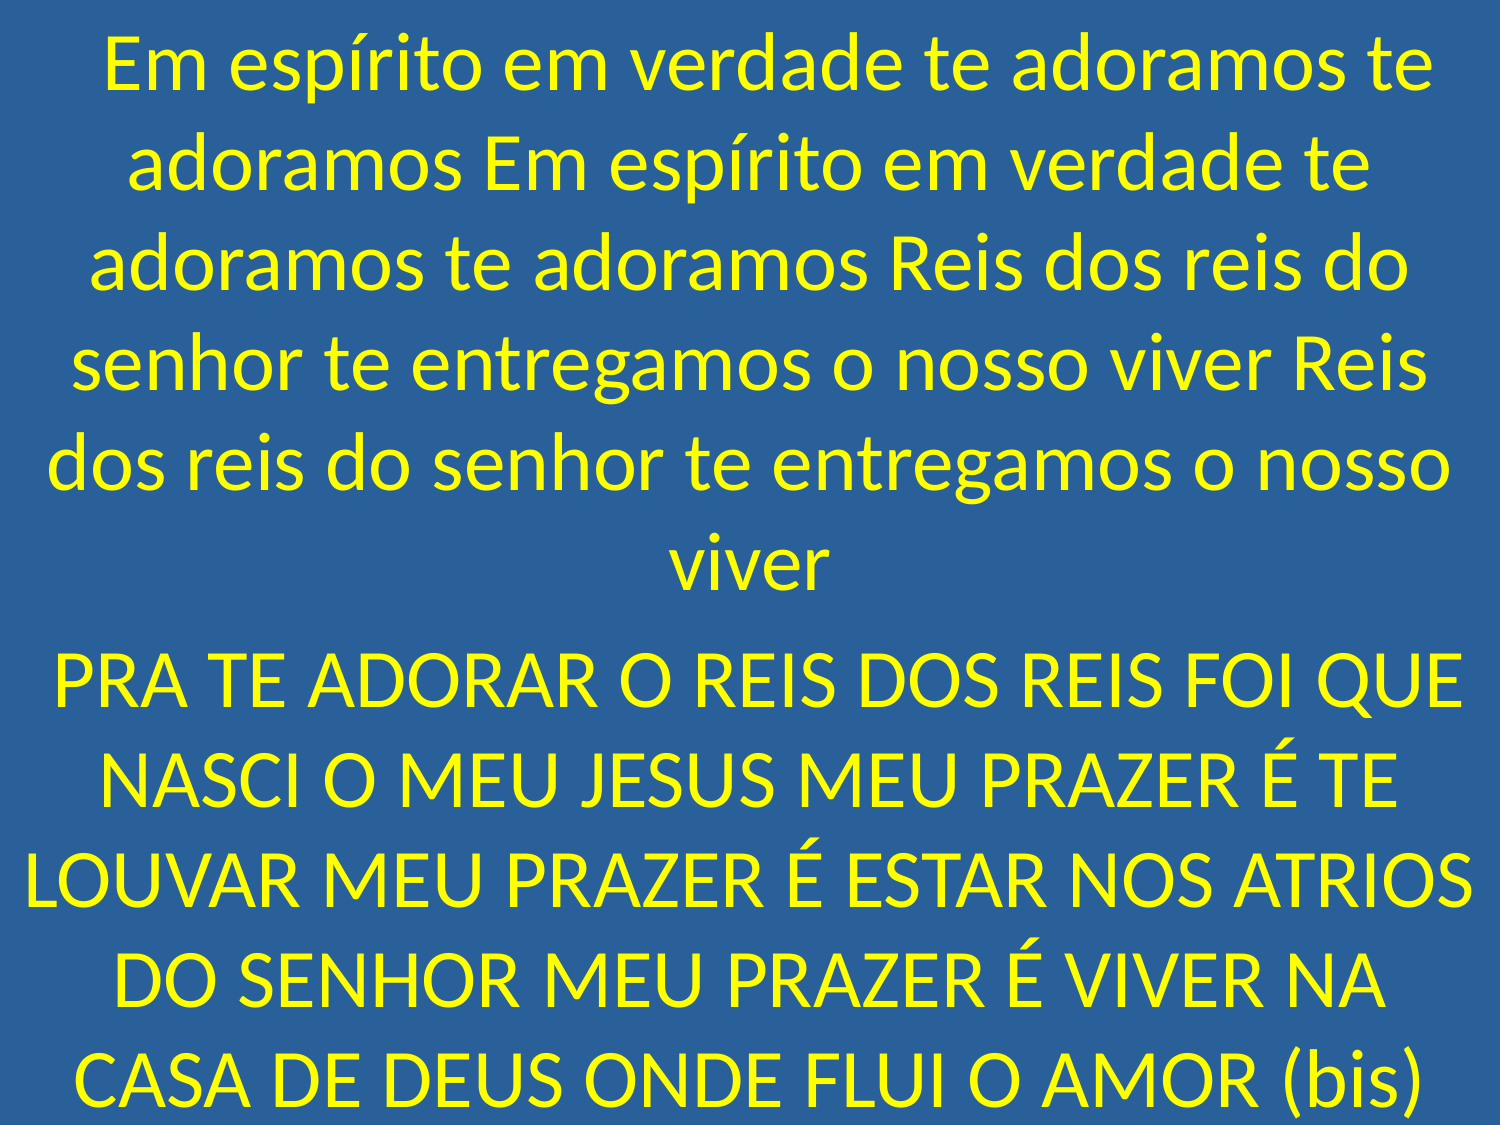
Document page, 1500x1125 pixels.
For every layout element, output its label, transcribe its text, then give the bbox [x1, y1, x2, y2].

subtitle Em espírito em verdade te adoramos te adoramos Em espírito em verdade te adoramos te adoramos Reis dos reis do senhor te entregamos o nosso viver Reis dos reis do senhor te entregamos o nosso viver PRA TE ADORAR O REIS DOS REIS FOI QUE NASCI O MEU JESUS MEU PRAZER É TE LOUVAR MEU PRAZER É ESTAR NOS ATRIOS DO SENHOR MEU PRAZER É VIVER NA CASA DE DEUS ONDE FLUI O AMOR (bis) [0, 0, 1500, 1125]
